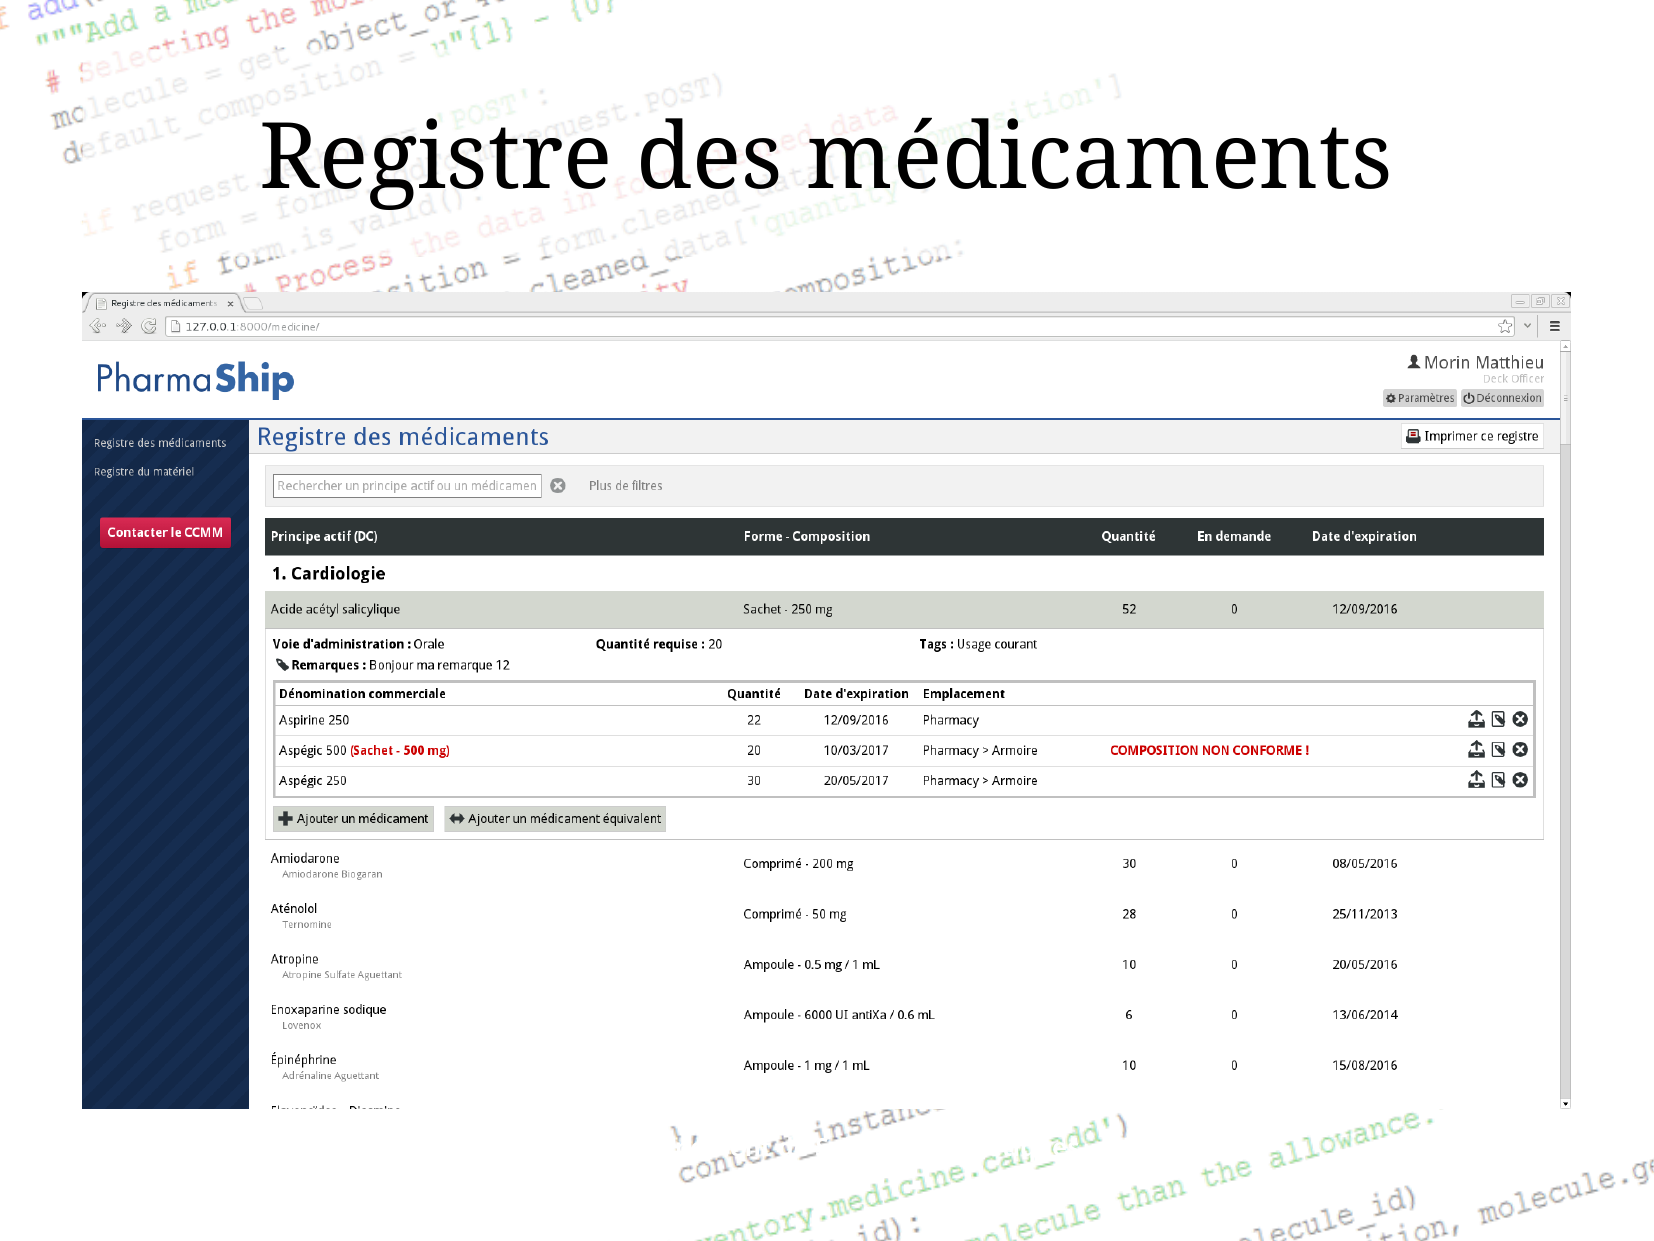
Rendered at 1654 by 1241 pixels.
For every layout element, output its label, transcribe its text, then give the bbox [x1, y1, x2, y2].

title Registre des médicaments [82, 49, 1571, 257]
picture [0, 0, 1654, 1241]
